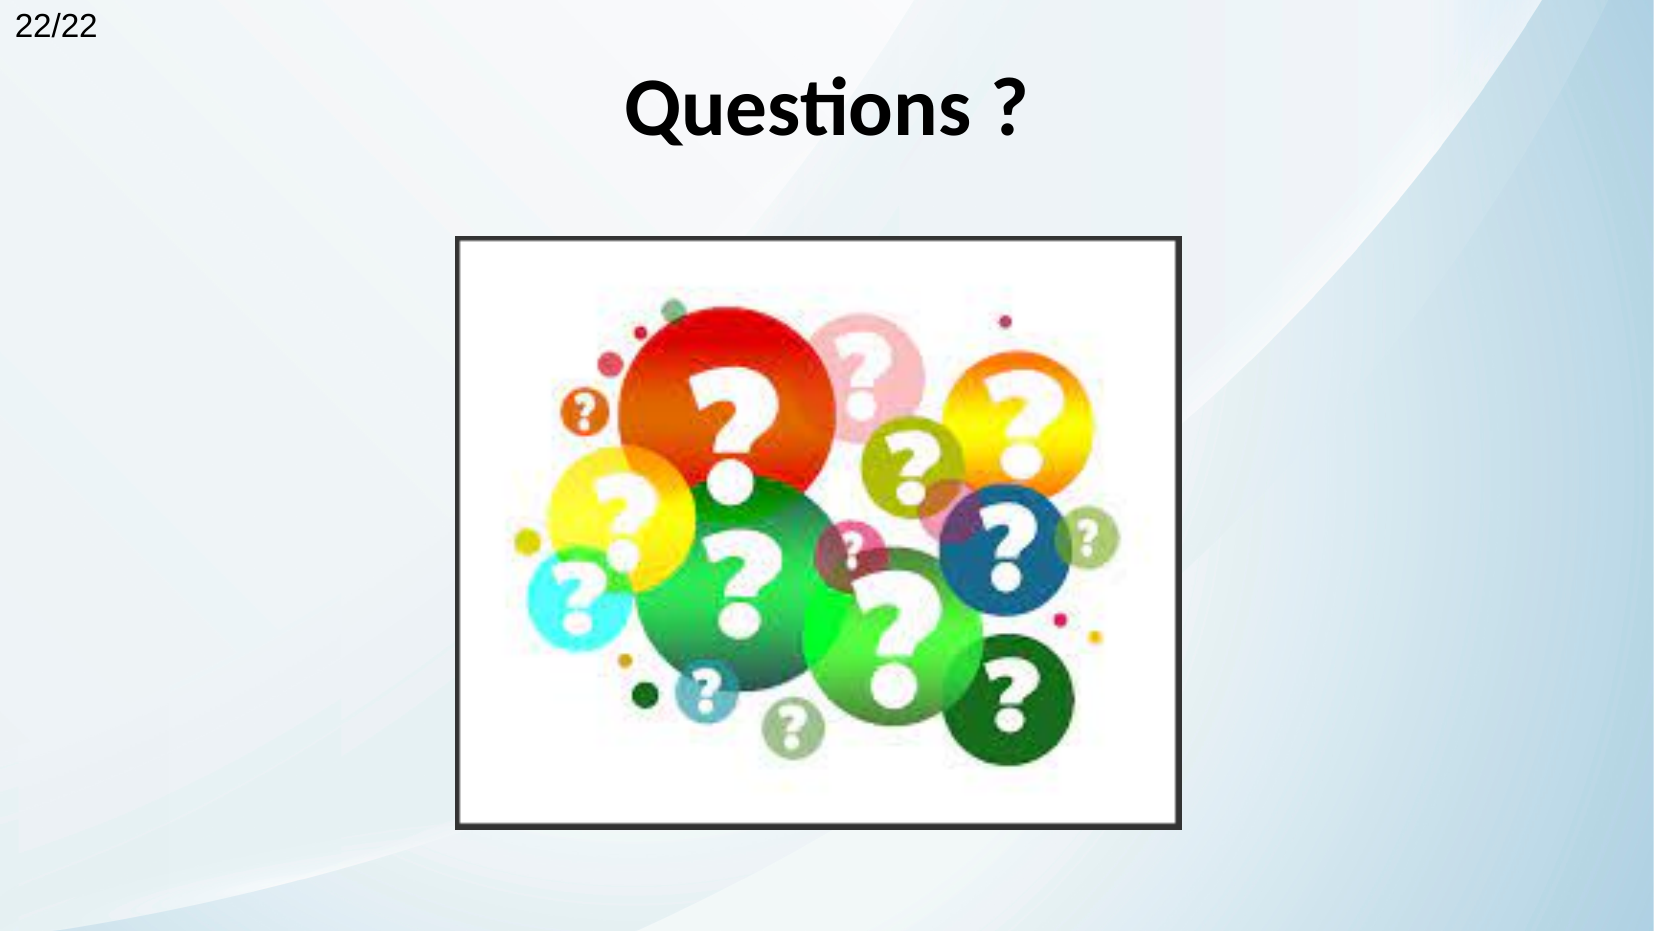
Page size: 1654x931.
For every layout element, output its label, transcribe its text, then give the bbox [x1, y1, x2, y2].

title Questions ? [82, 37, 1571, 193]
text_box 22/22 [0, 0, 119, 60]
picture [0, 0, 1654, 931]
